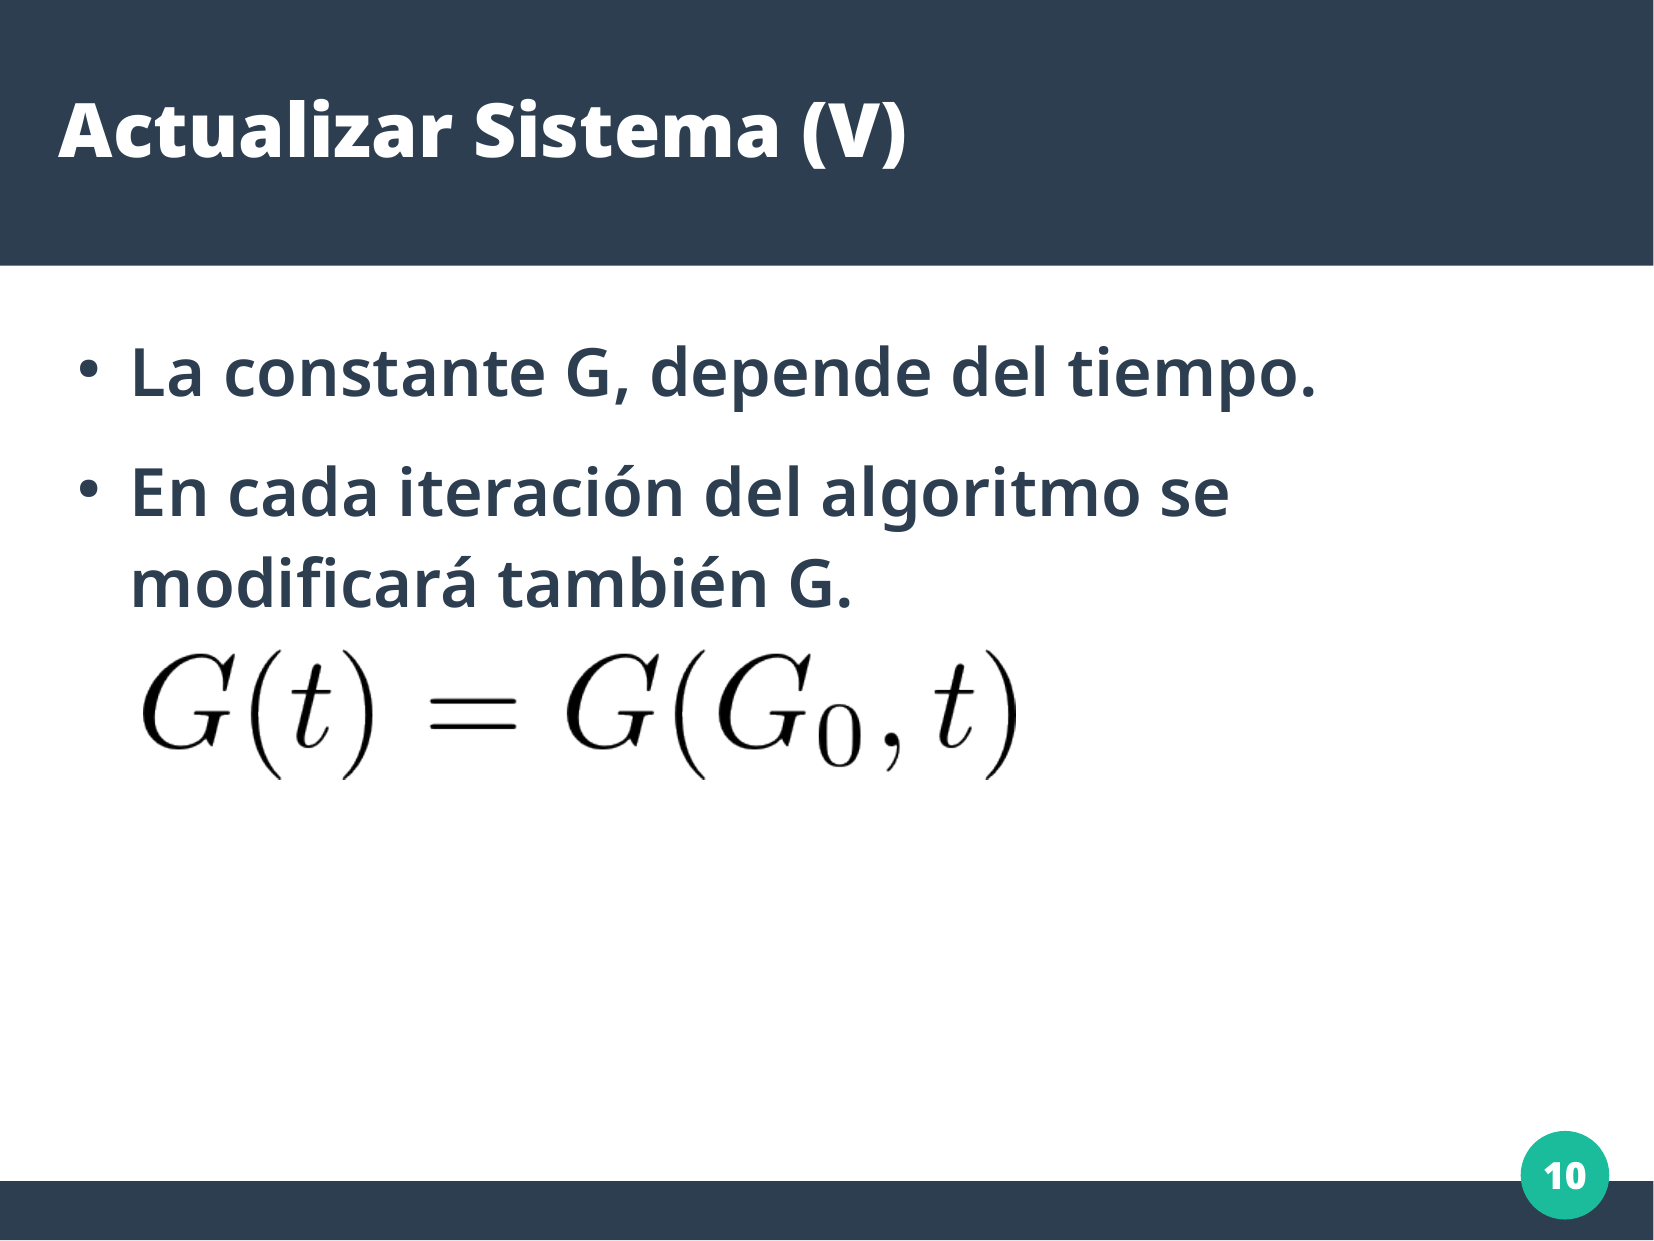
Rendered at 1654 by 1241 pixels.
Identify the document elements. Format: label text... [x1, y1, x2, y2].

list La constante G, depende del tiempo. En cada iteración del algoritmo se modificará también G. [59, 324, 1595, 1152]
picture [143, 649, 1016, 780]
title Actualizar Sistema (V) [59, 49, 1595, 207]
